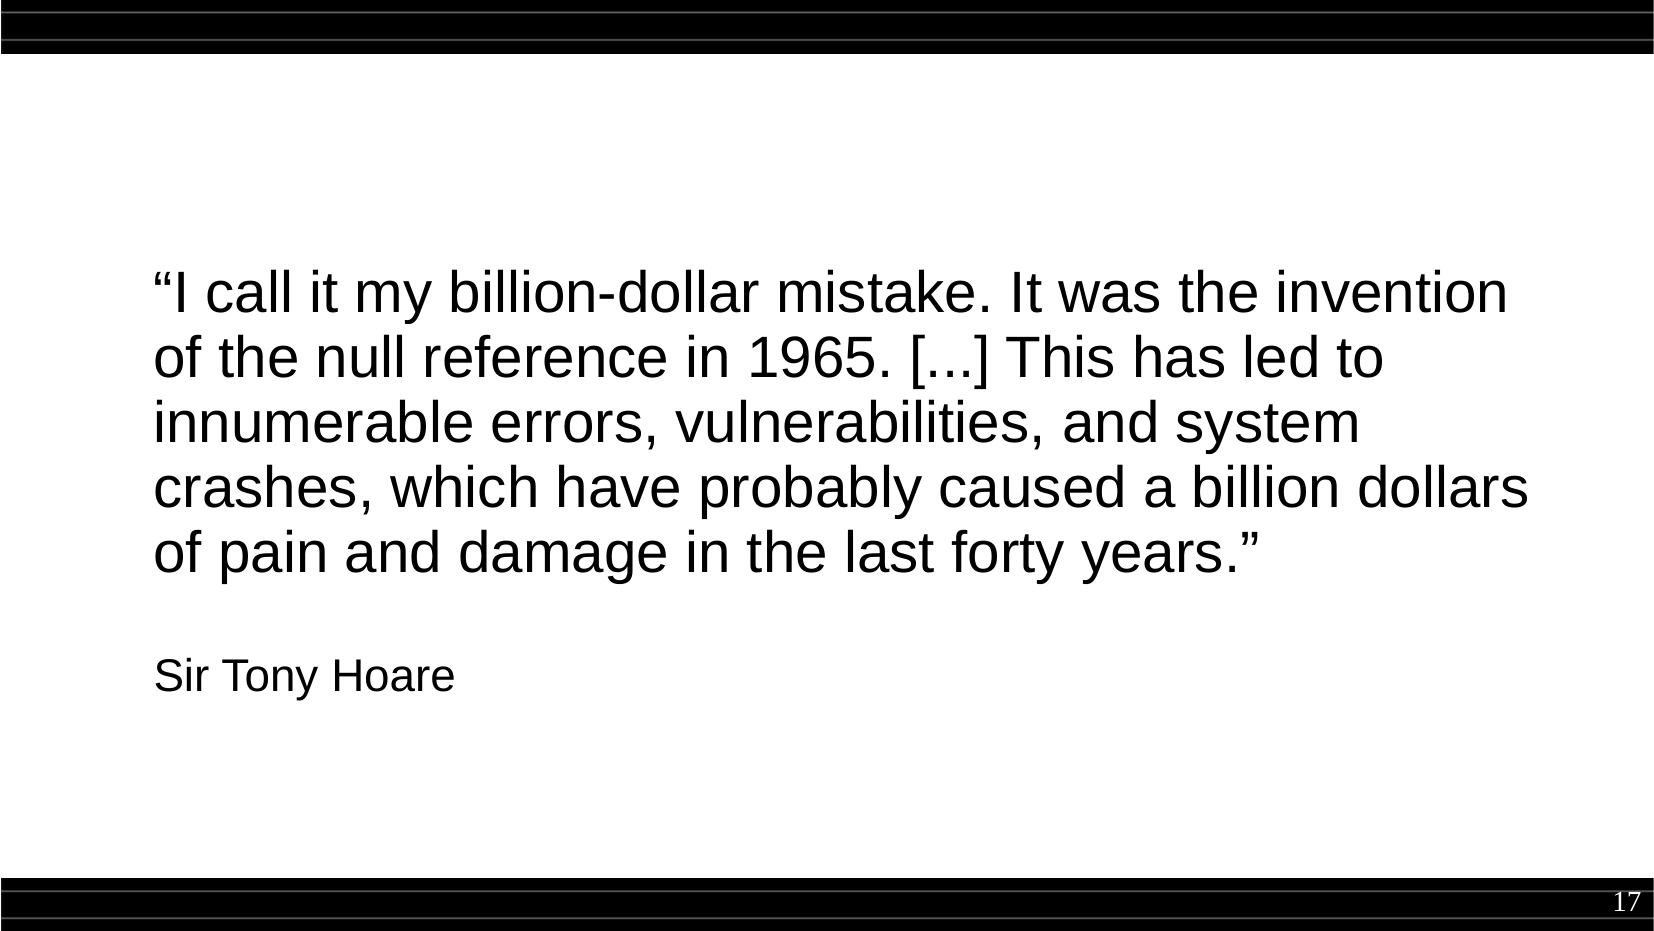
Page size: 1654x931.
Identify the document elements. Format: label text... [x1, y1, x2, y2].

picture [1, 878, 1654, 931]
picture [1, 0, 1654, 54]
list “I call it my billion-dollar mistake. It was the invention of the null reference in 1965. [...] This has led to innumerable errors, vulnerabilities, and system crashes, which have probably caused a billion dollars of pain and damage in the last forty years.” Sir Tony Hoare [82, 105, 1571, 856]
